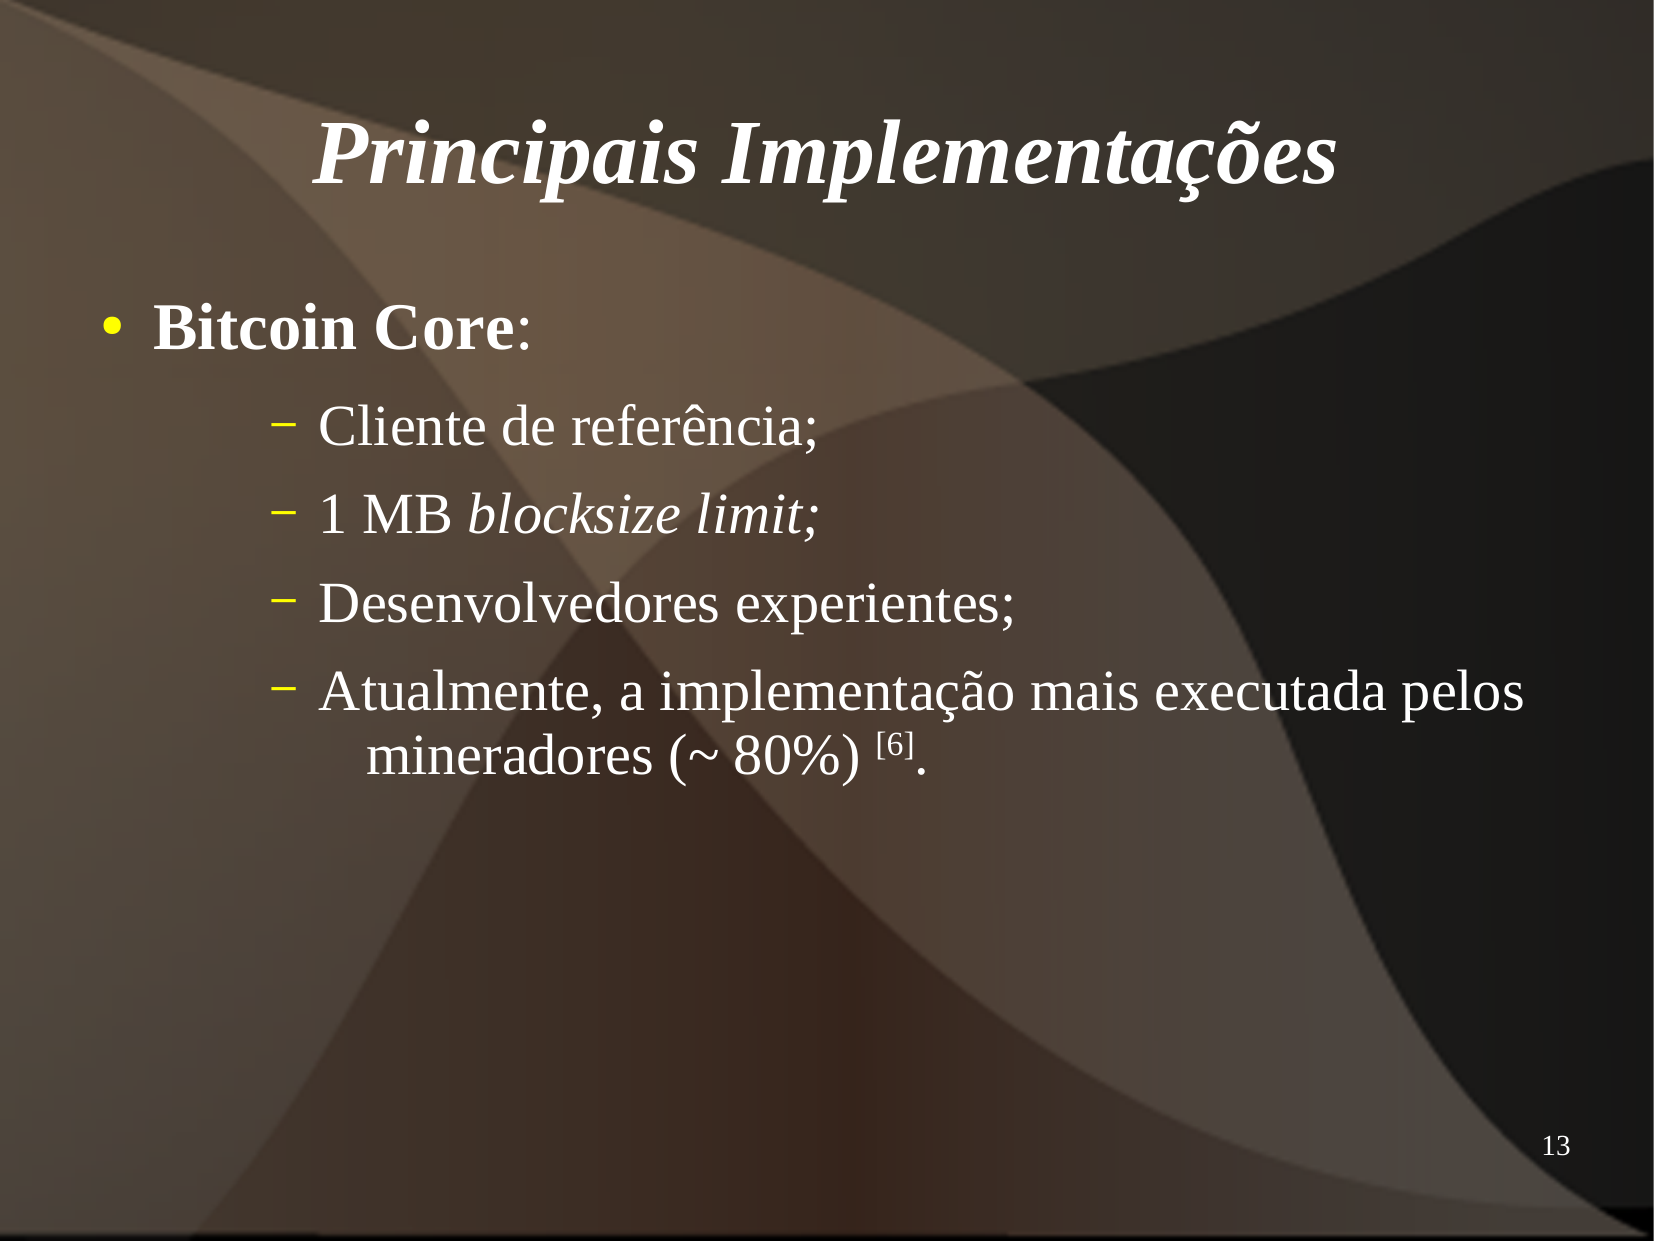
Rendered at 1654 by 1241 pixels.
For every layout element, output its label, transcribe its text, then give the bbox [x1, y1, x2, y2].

title Principais Implementações [82, 49, 1571, 257]
picture [0, 0, 1654, 1241]
list Bitcoin Core: Cliente de referência; 1 MB blocksize limit; Desenvolvedores experientes; Atualmente, a implementação mais executada pelos mineradores (~ 80%) [6]. [82, 290, 1571, 995]
